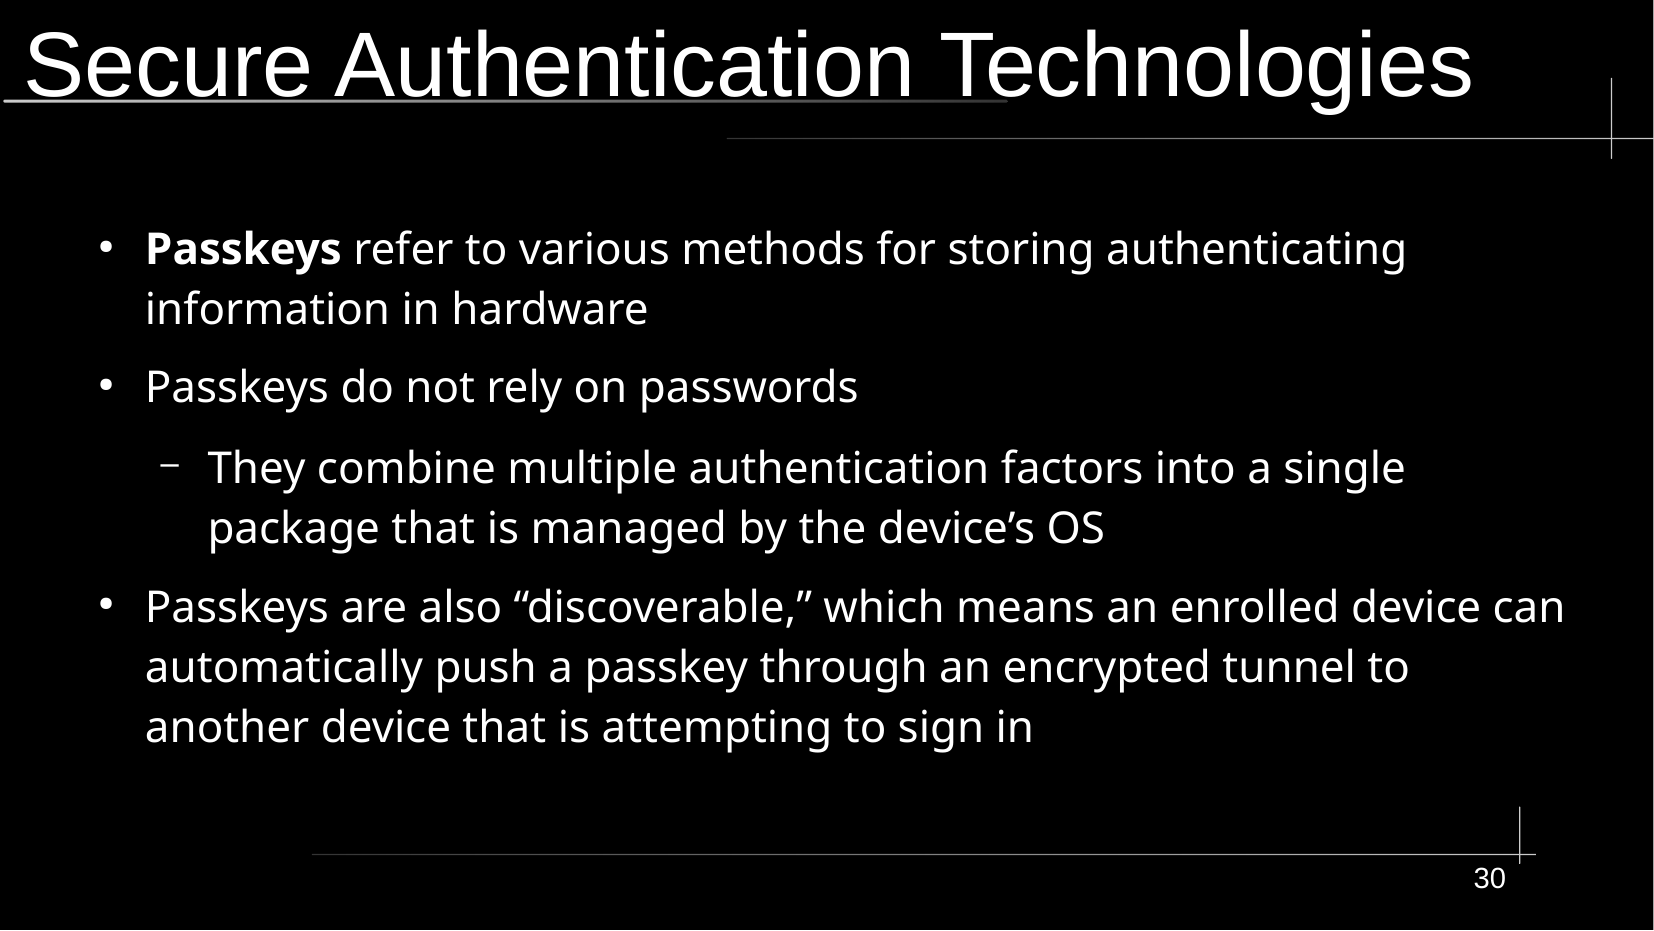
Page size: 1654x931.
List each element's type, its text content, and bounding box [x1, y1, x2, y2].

title Secure Authentication Technologies [23, 11, 1589, 119]
list Passkeys refer to various methods for storing authenticating information in hardware Passkeys do not rely on passwords They combine multiple authentication factors into a single package that is managed by the device’s OS Passkeys are also “discoverable,” which means an enrolled device can automatically push a passkey through an encrypted tunnel to another device that is attempting to sign in [82, 217, 1571, 758]
